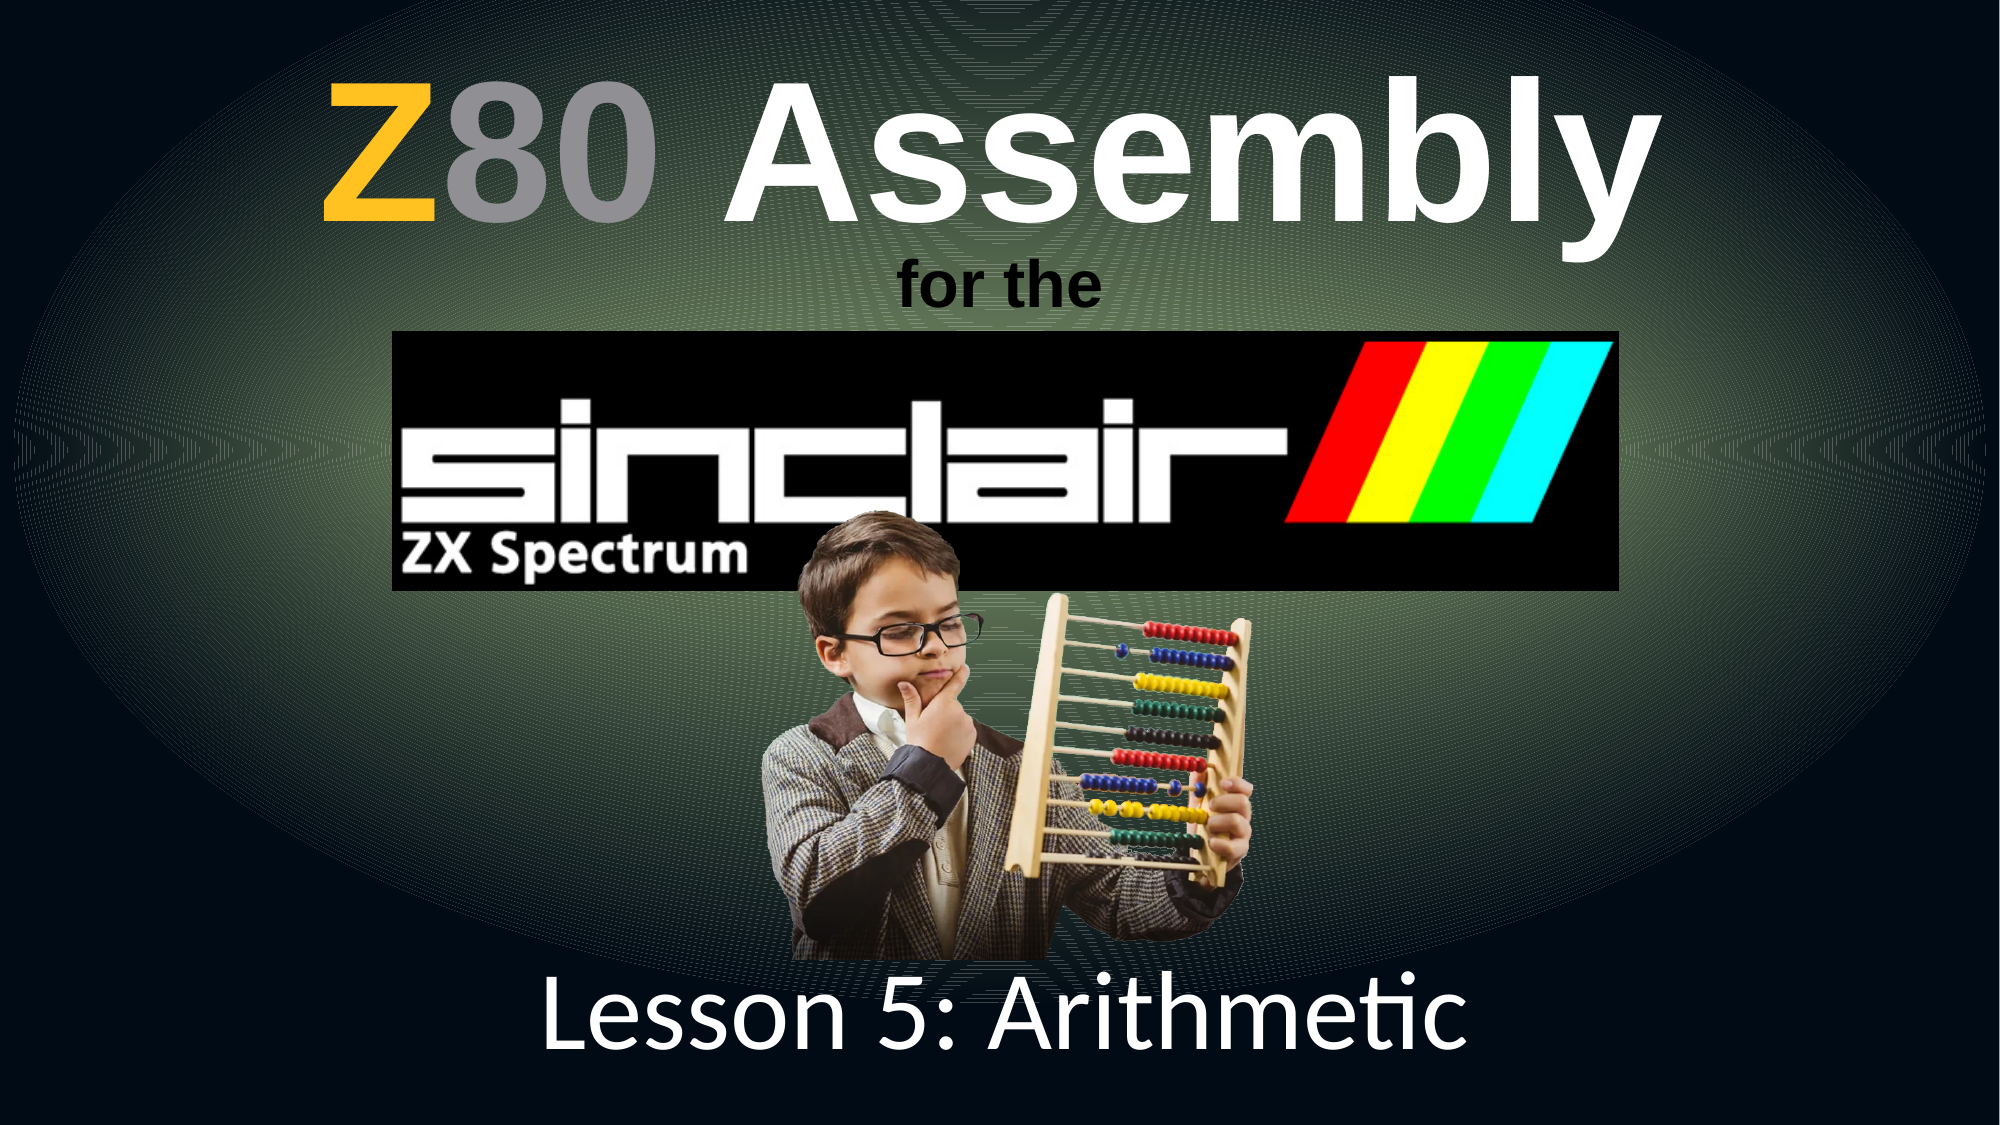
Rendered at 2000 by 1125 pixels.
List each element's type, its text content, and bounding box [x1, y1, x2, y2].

picture [392, 331, 1619, 961]
text_box for the [881, 239, 1119, 330]
subtitle Lesson 5: Arithmetic [59, 945, 1950, 1072]
text_box Z80 Assembly [304, 32, 1713, 495]
